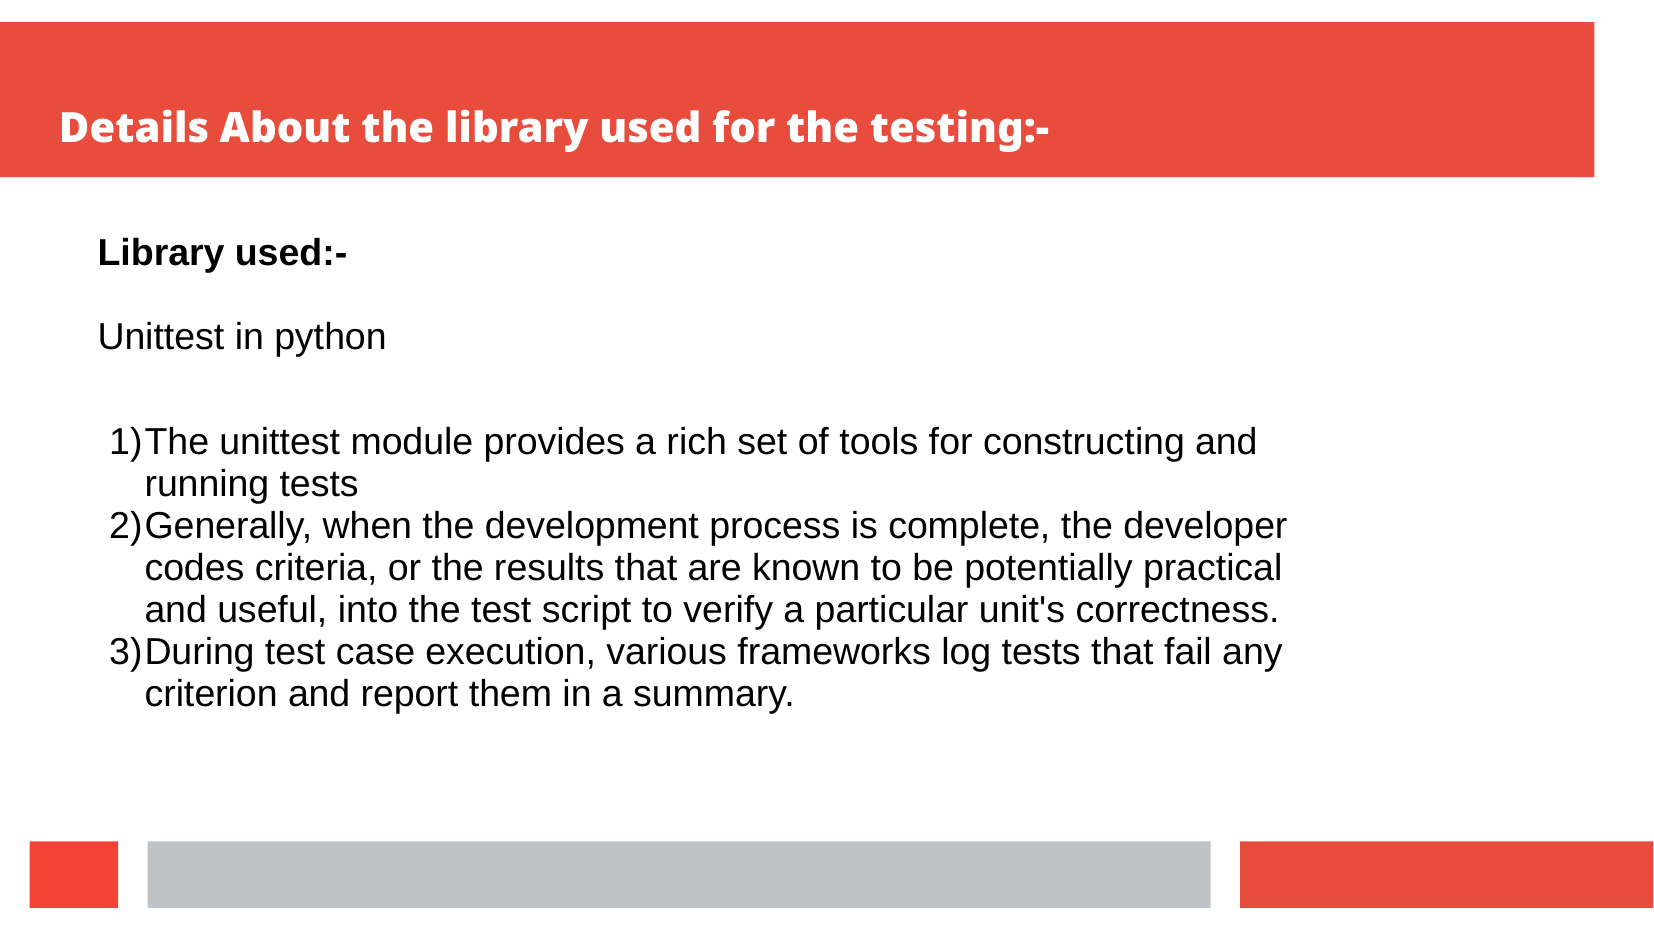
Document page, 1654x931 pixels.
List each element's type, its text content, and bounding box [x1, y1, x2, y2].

text_box The unittest module provides a rich set of tools for constructing and running tests Generally, when the development process is complete, the developer codes criteria, or the results that are known to be potentially practical and useful, into the test script to verify a particular unit's correctness. During test case execution, various frameworks log tests that fail any criterion and report them in a summary. [94, 413, 1335, 723]
title Details About the library used for the testing:- [59, 44, 1595, 156]
text_box Library used:- Unittest in python [82, 224, 1571, 366]
